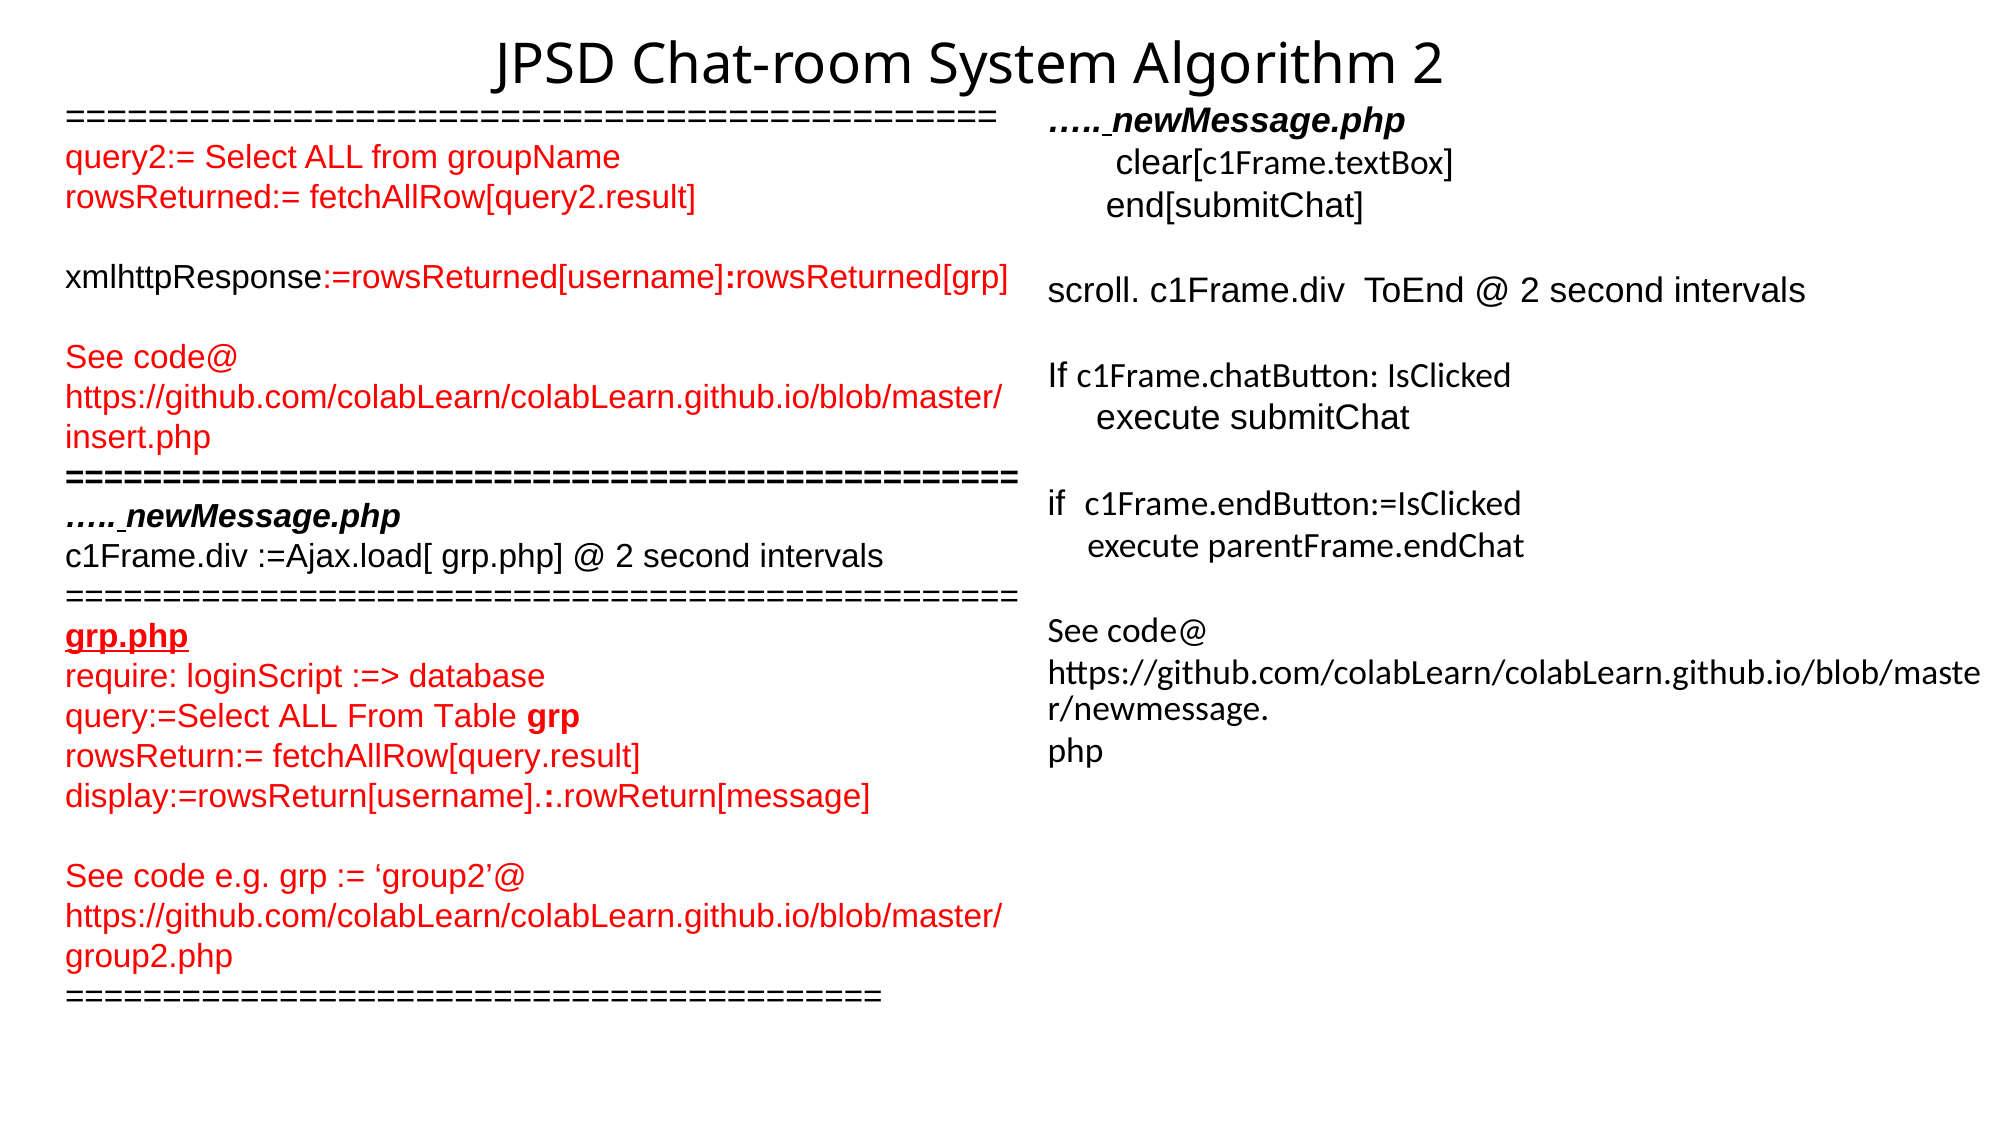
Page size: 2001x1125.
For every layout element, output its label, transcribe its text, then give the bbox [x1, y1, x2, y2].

text_box ============================================= query2:= Select ALL from groupName rowsReturned:= fetchAllRow[query2.result] xmlhttpResponse:=rowsReturned[username]:rowsReturned[grp] See code@ https://github.com/colabLearn/colabLearn.github.io/blob/master/insert.php ================================================= ….. newMessage.php c1Frame.div :=Ajax.load[ grp.php] @ 2 second intervals ================================================= grp.php require: loginScript :=> database query:=Select ALL From Table grp rowsReturn:= fetchAllRow[query.result] display:=rowsReturn[username].:.rowReturn[message] See code e.g. grp := ‘group2’@ https://github.com/colabLearn/colabLearn.github.io/blob/master/group2.php ========================================== [50, 85, 1038, 1098]
text_box JPSD Chat-room System Algorithm 2 [335, 12, 1606, 123]
text_box ….. newMessage.php clear[c1Frame.textBox] end[submitChat] scroll. c1Frame.div ToEnd @ 2 second intervals If c1Frame.chatButton: IsClicked execute submitChat if c1Frame.endButton:=IsClicked execute parentFrame.endChat See code@ https://github.com/colabLearn/colabLearn.github.io/blob/master/newmessage.php [1032, 89, 2000, 749]
